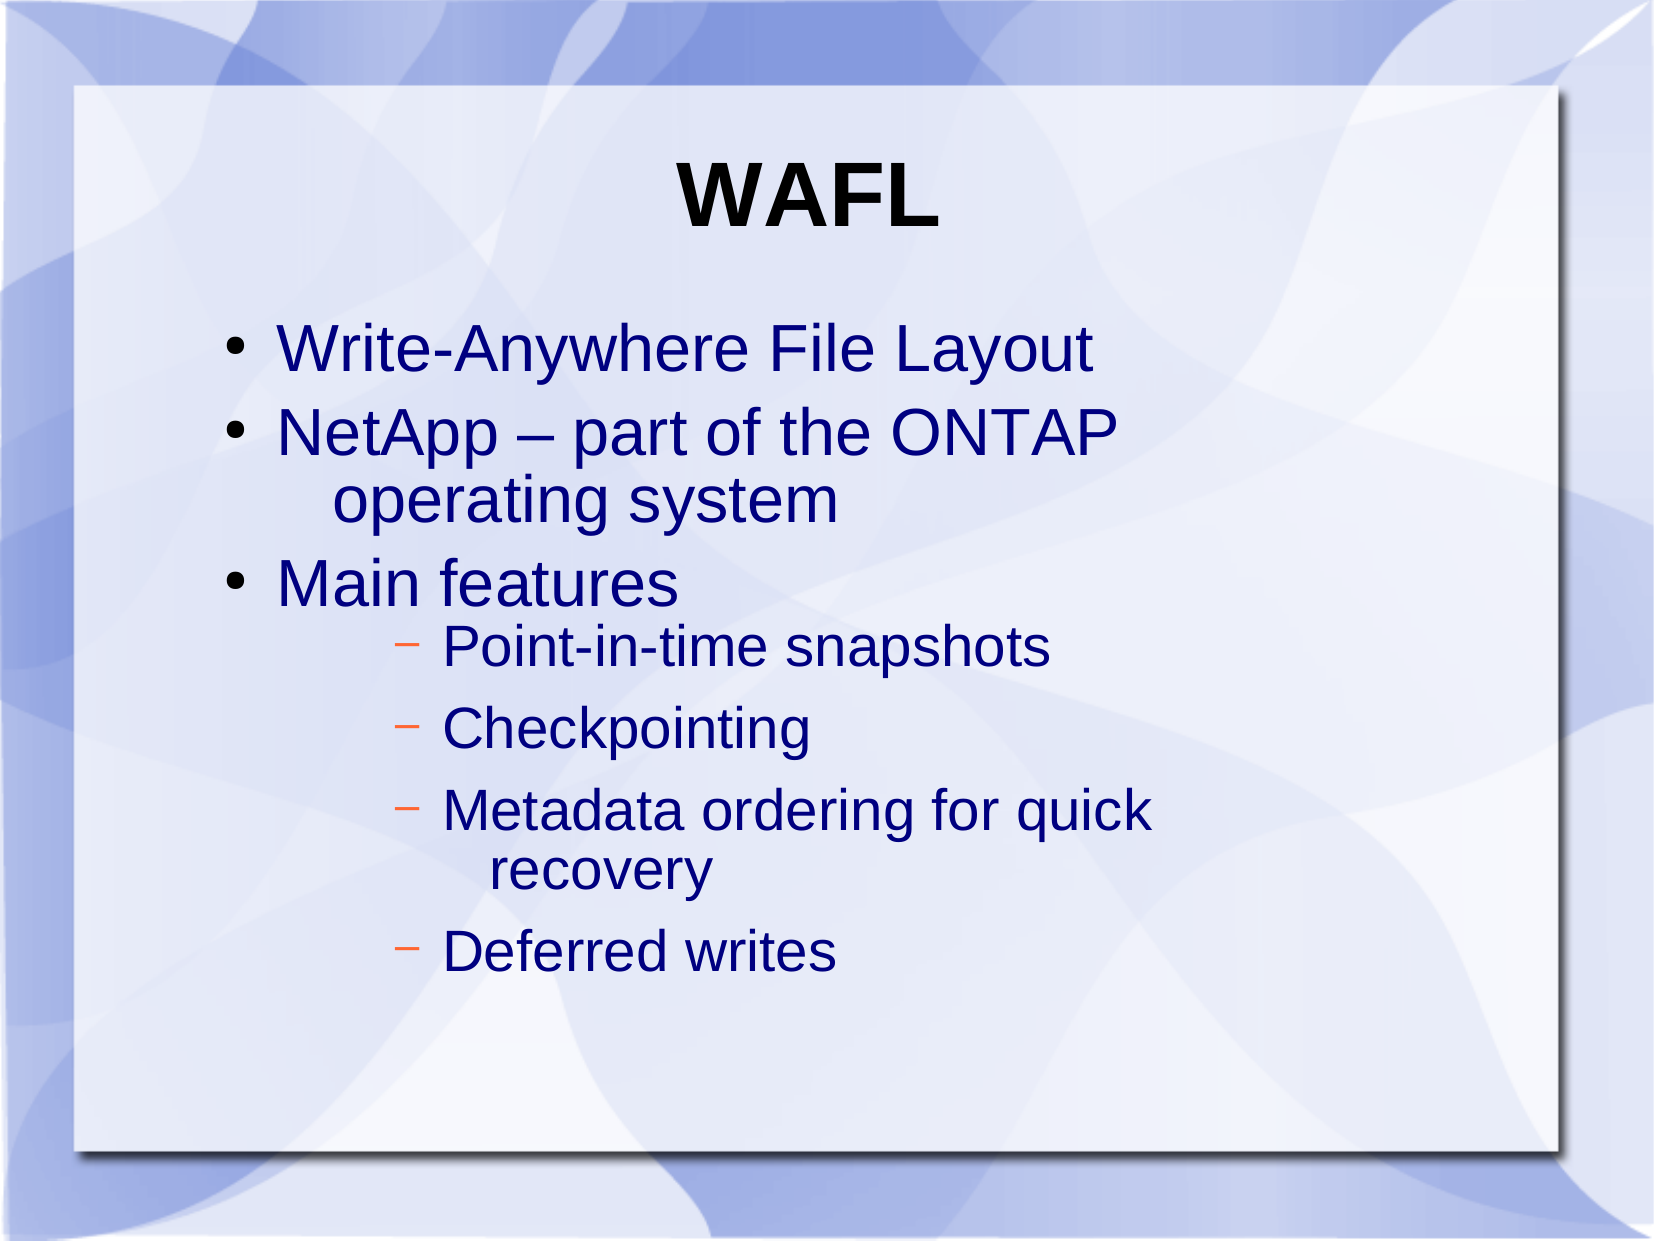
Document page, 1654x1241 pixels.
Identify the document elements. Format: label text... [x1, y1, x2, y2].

title WAFL [82, 90, 1536, 298]
list Write-Anywhere File Layout NetApp – part of the ONTAP operating system Main features Point-in-time snapshots Checkpointing Metadata ordering for quick recovery Deferred writes [191, 310, 1398, 1046]
picture [0, 0, 1654, 1241]
